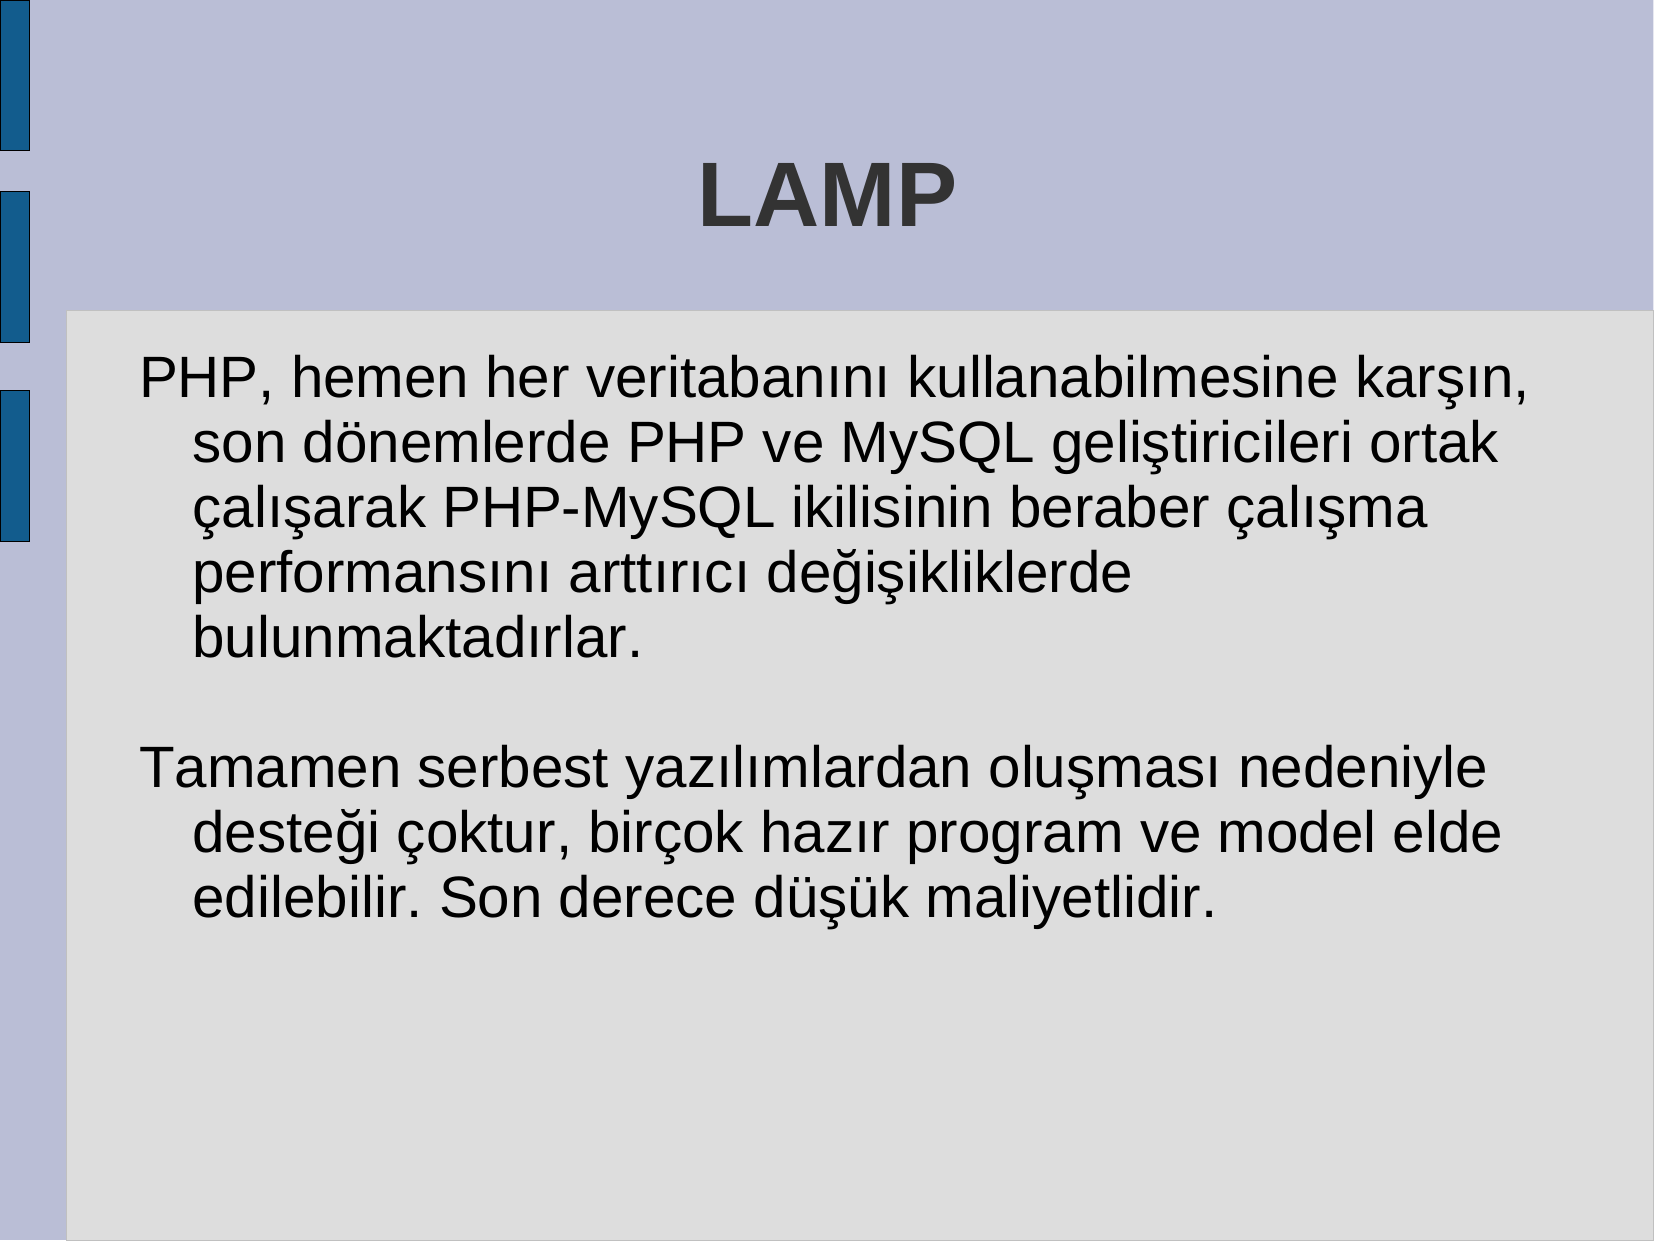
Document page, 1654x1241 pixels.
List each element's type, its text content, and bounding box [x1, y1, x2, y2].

title LAMP [121, 91, 1534, 299]
list PHP, hemen her veritabanını kullanabilmesine karşın, son dönemlerde PHP ve MySQL geliştiricileri ortak çalışarak PHP-MySQL ikilisinin beraber çalışma performansını arttırıcı değişikliklerde bulunmaktadırlar. Tamamen serbest yazılımlardan oluşması nedeniyle desteği çoktur, birçok hazır program ve model elde edilebilir. Son derece düşük maliyetlidir. [121, 344, 1534, 1127]
